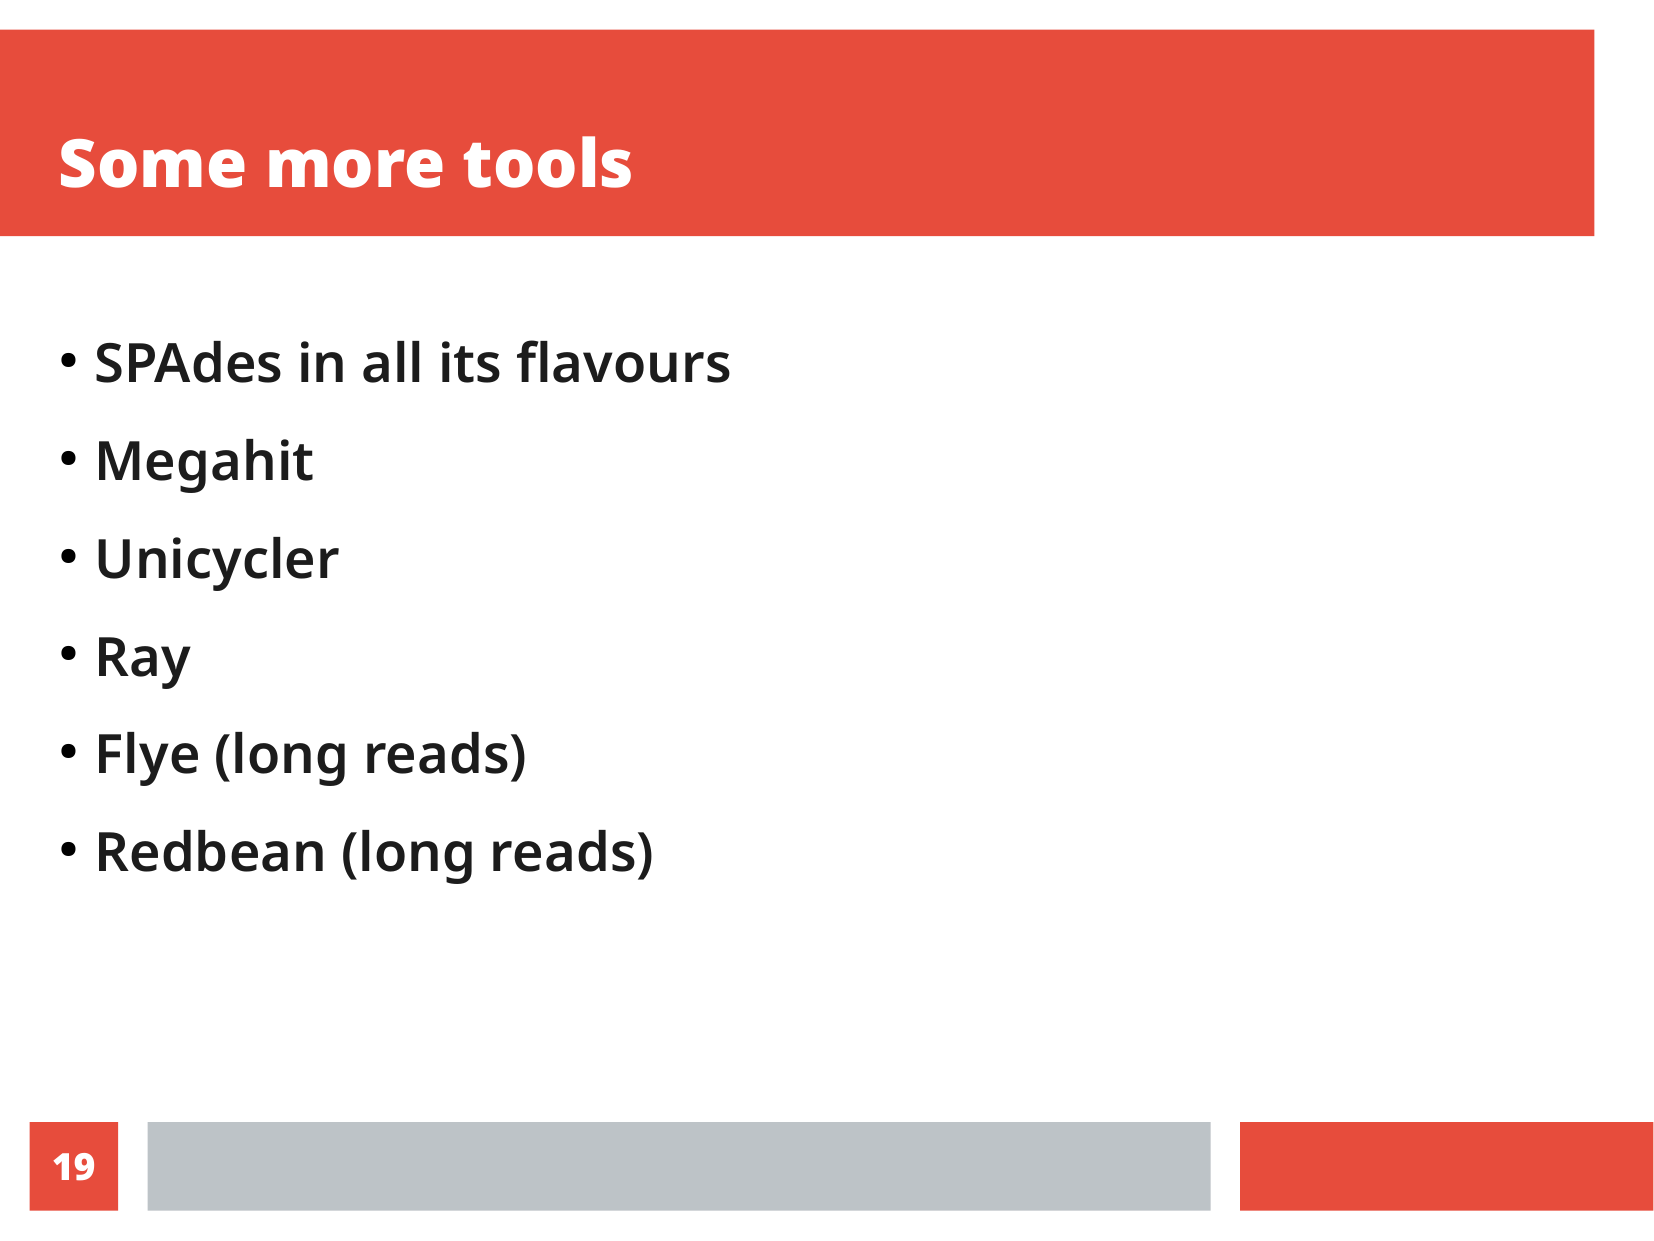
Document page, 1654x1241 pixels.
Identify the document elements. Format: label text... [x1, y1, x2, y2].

title Some more tools [59, 59, 1595, 207]
list SPAdes in all its flavours Megahit Unicycler Ray Flye (long reads) Redbean (long reads) [59, 324, 1565, 1093]
